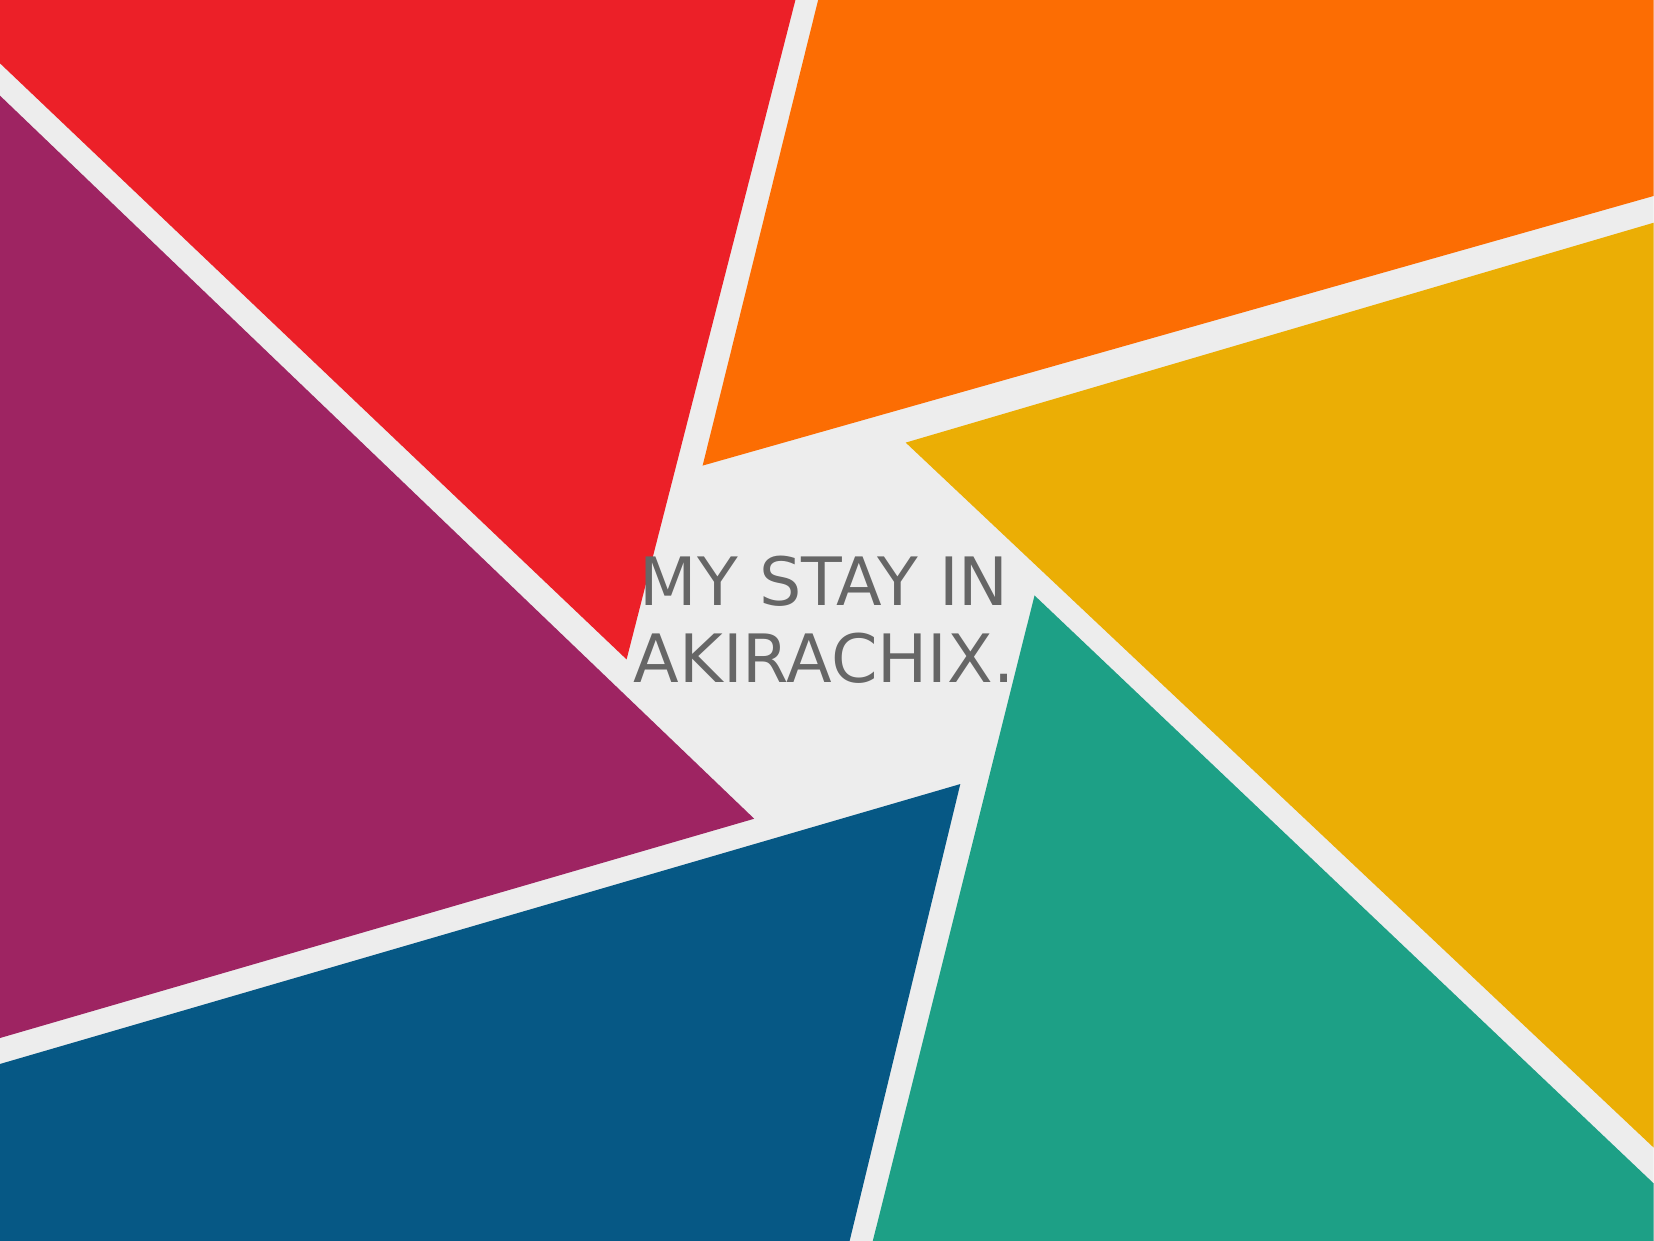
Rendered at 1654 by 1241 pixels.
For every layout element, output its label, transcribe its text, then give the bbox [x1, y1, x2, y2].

subtitle MY STAY IN AKIRACHIX. [614, 418, 1035, 824]
